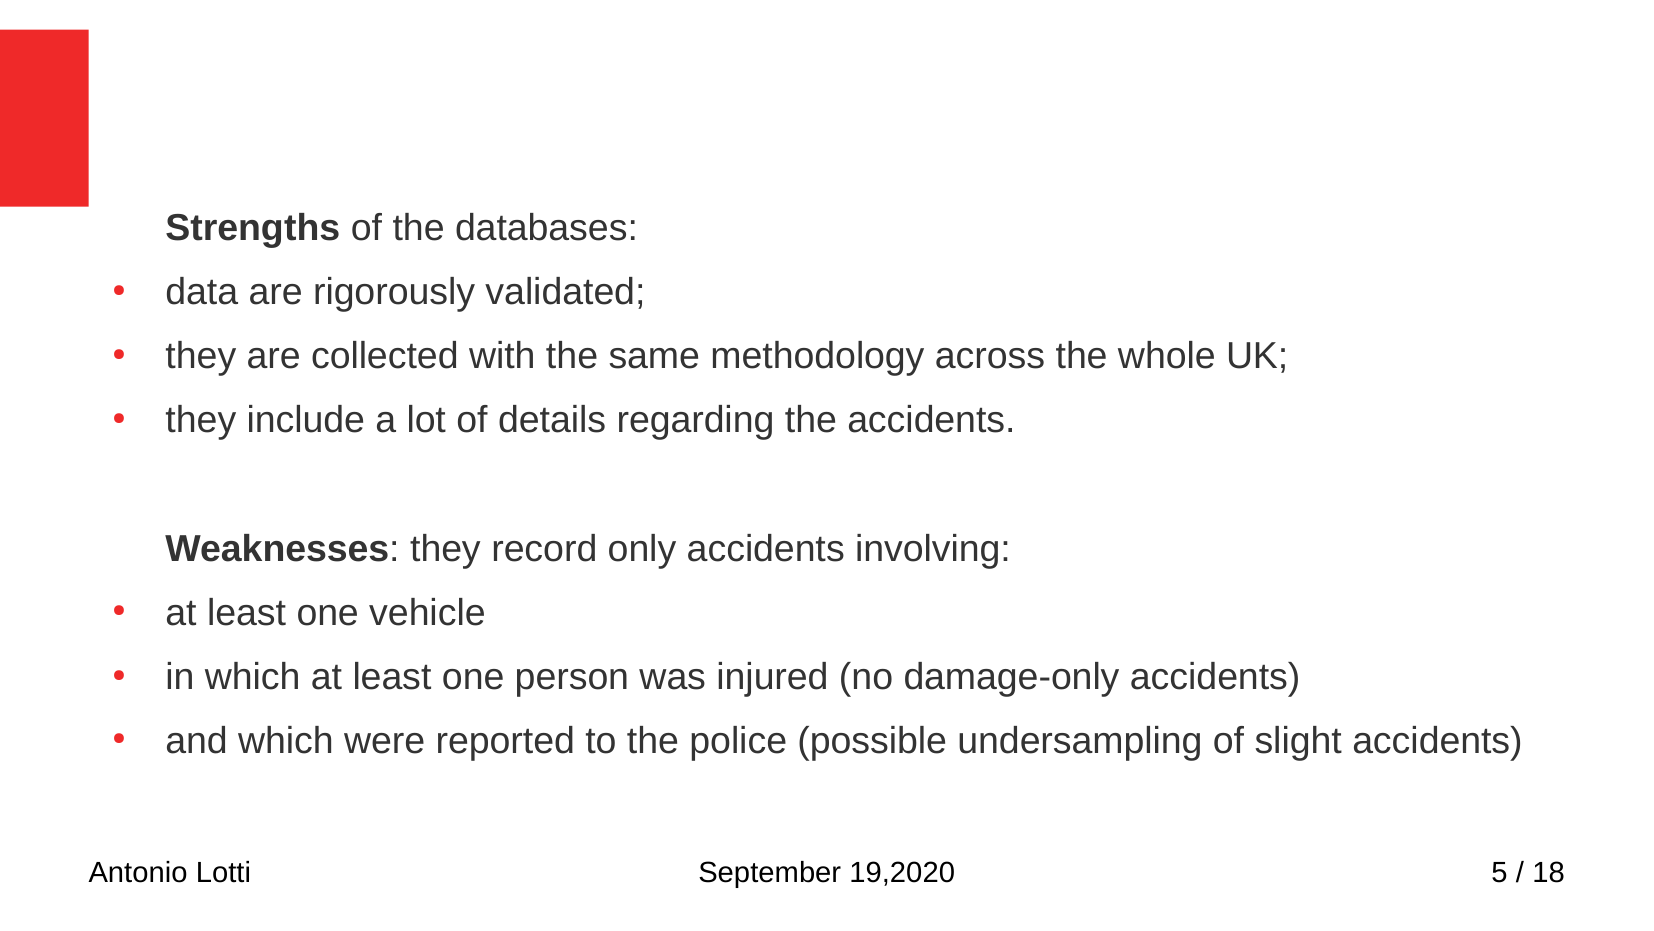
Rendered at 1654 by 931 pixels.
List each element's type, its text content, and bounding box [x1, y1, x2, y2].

list Strengths of the databases: data are rigorously validated; they are collected with the same methodology across the whole UK; they include a lot of details regarding the accidents. Weaknesses: they record only accidents involving: at least one vehicle in which at least one person was injured (no damage-only accidents) and which were reported to the police (possible undersampling of slight accidents) [94, 206, 1542, 827]
